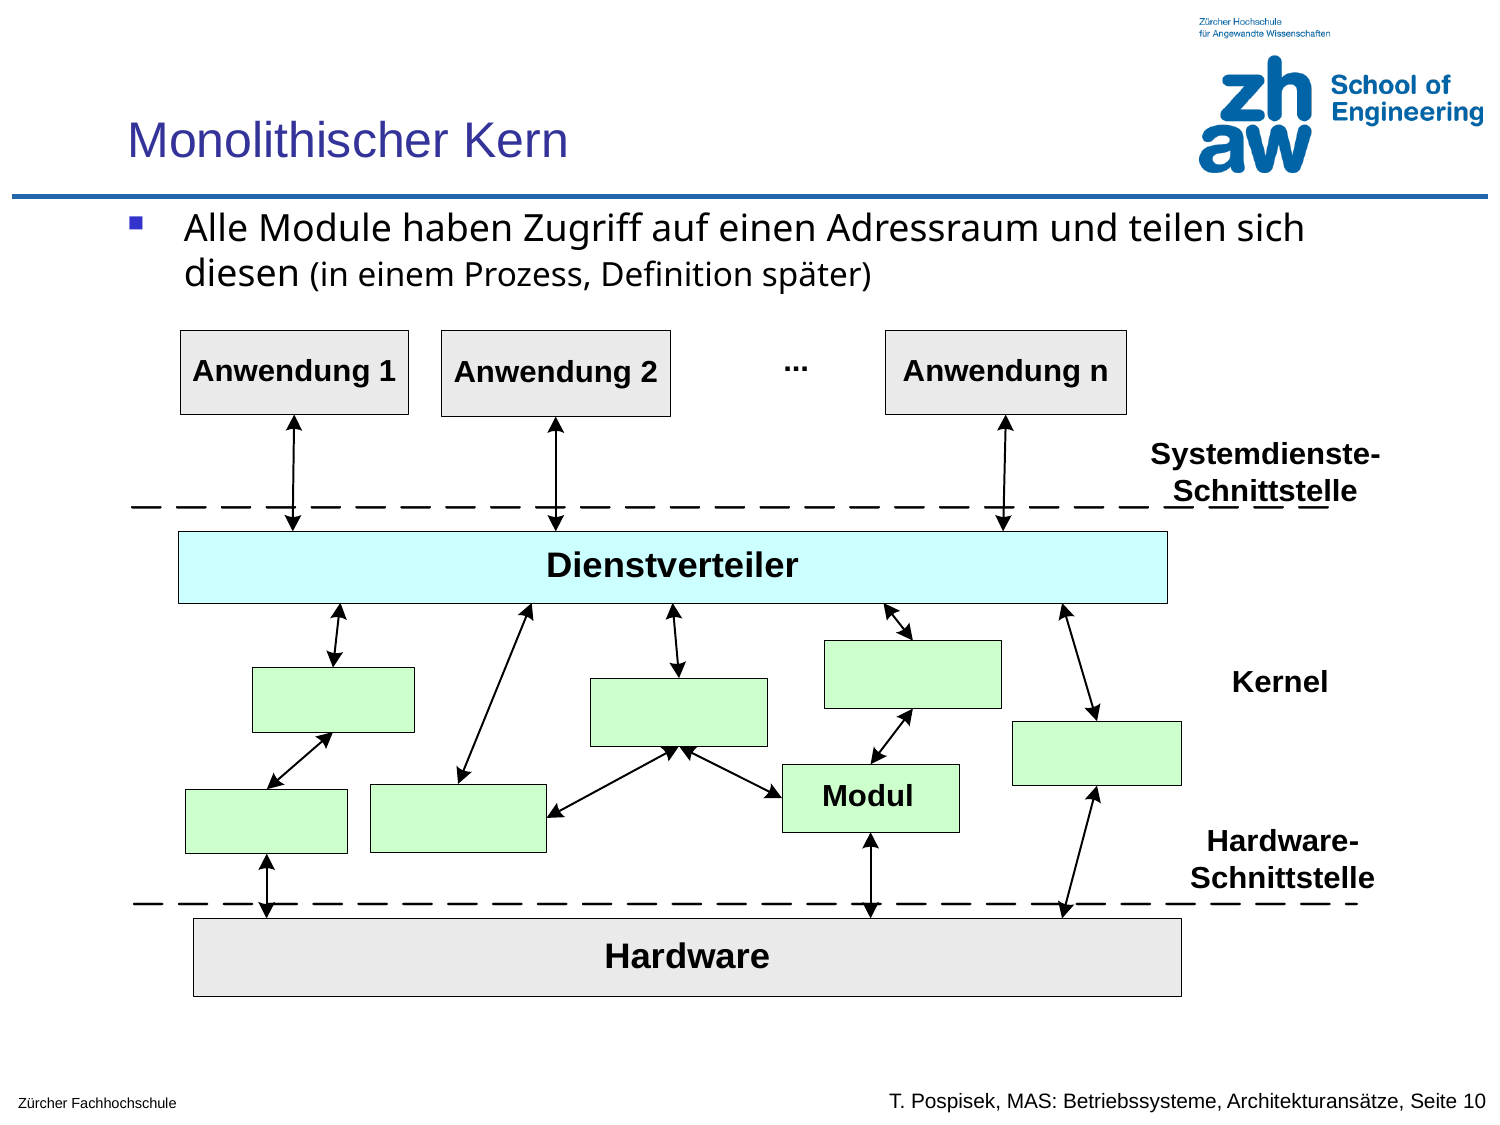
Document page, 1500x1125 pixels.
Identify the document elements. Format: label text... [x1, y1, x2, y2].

picture [114, 327, 1423, 1001]
title Monolithischer Kern [112, 50, 1391, 175]
list Alle Module haben Zugriff auf einen Adressraum und teilen sich diesen (in einem Prozess, Definition später) [112, 196, 1363, 309]
picture [1199, 18, 1483, 173]
